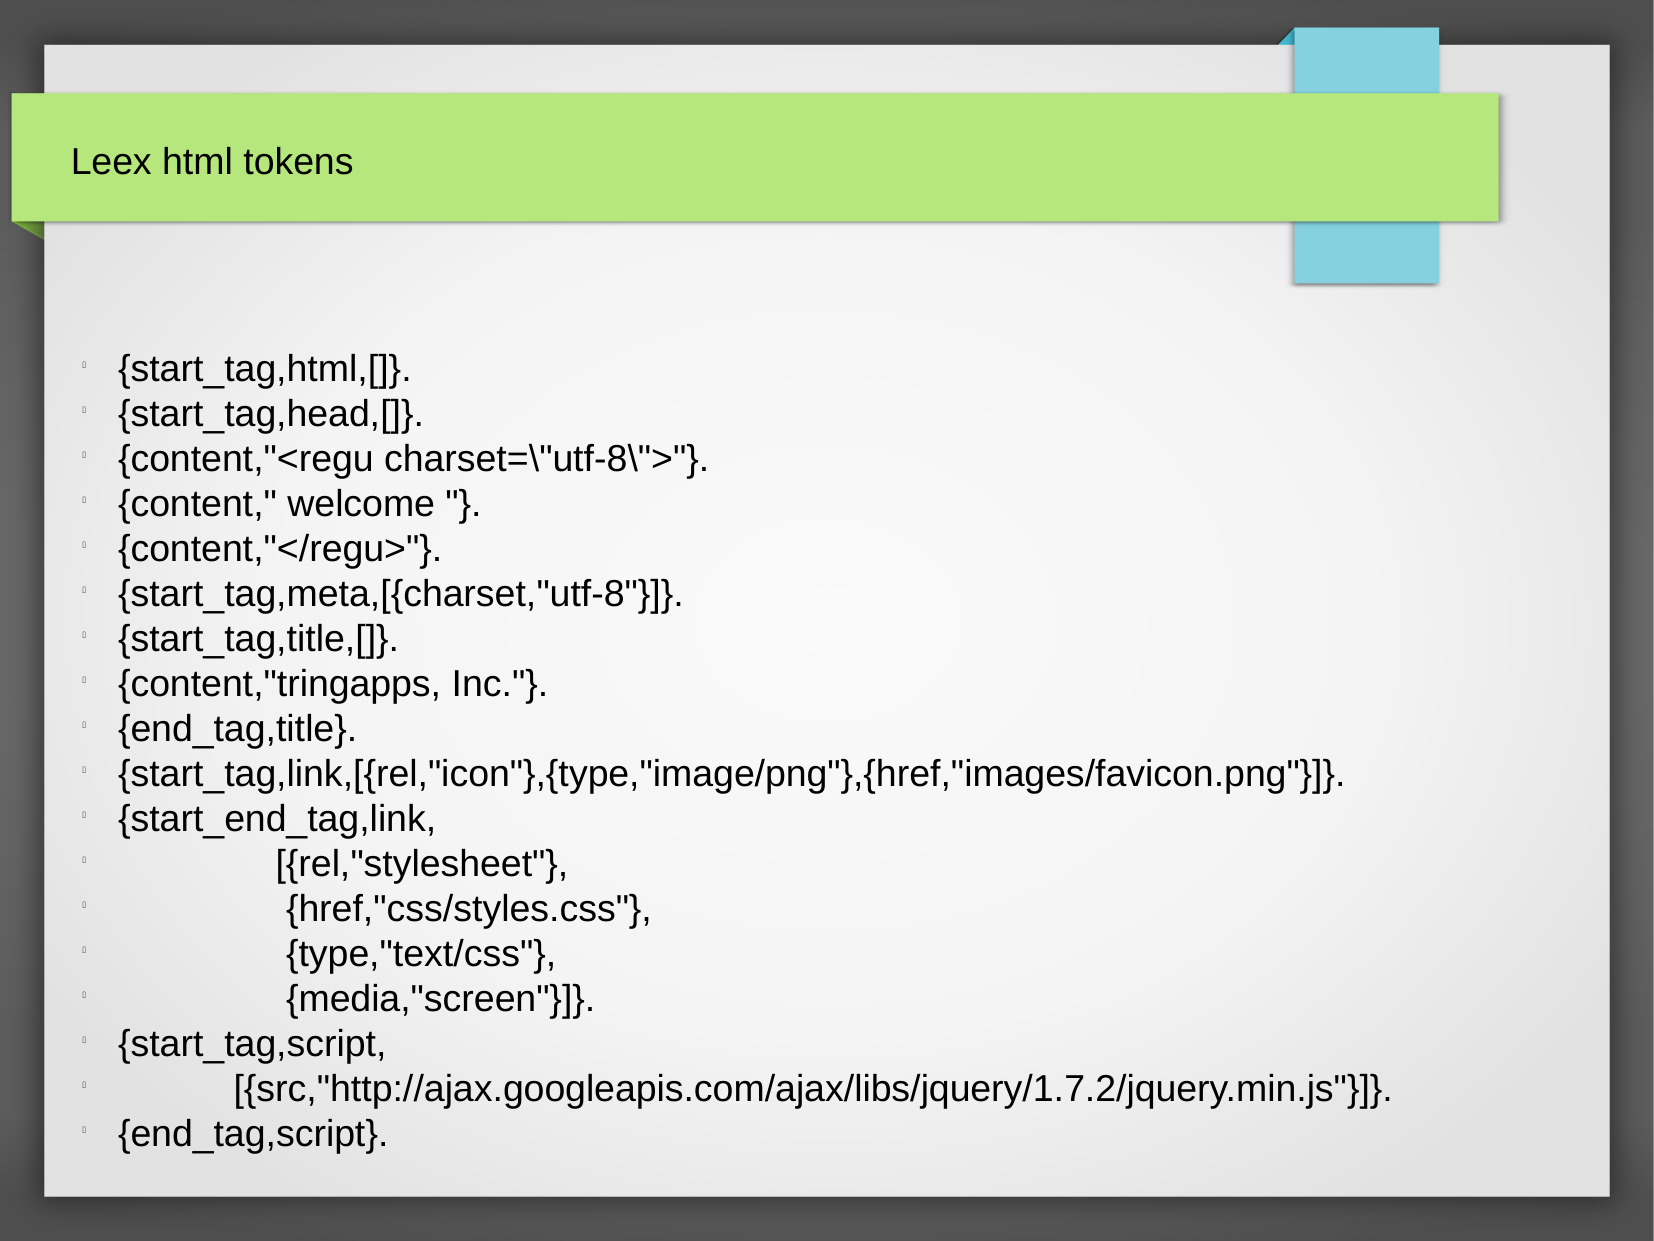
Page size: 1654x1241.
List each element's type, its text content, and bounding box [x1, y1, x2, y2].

text_box Leex html tokens [70, 106, 1229, 213]
picture [0, 0, 1654, 1241]
text_box {start_tag,html,[]}. {start_tag,head,[]}. {content,"<regu charset=\"utf-8\">"}. {content," welcome "}. {content,"</regu>"}. {start_tag,meta,[{charset,"utf-8"}]}. {start_tag,title,[]}. {content,"tringapps, Inc."}. {end_tag,title}. {start_tag,link,[{rel,"icon"},{type,"image/png"},{href,"images/favicon.png"}]}. {start_end_tag,link, [{rel,"stylesheet"}, {href,"css/styles.css"}, {type,"text/css"}, {media,"screen"}]}. {start_tag,script, [{src,"http://ajax.googleapis.com/ajax/libs/jquery/1.7.2/jquery.min.js"}]}. {end_tag,script}. [82, 343, 1538, 1063]
